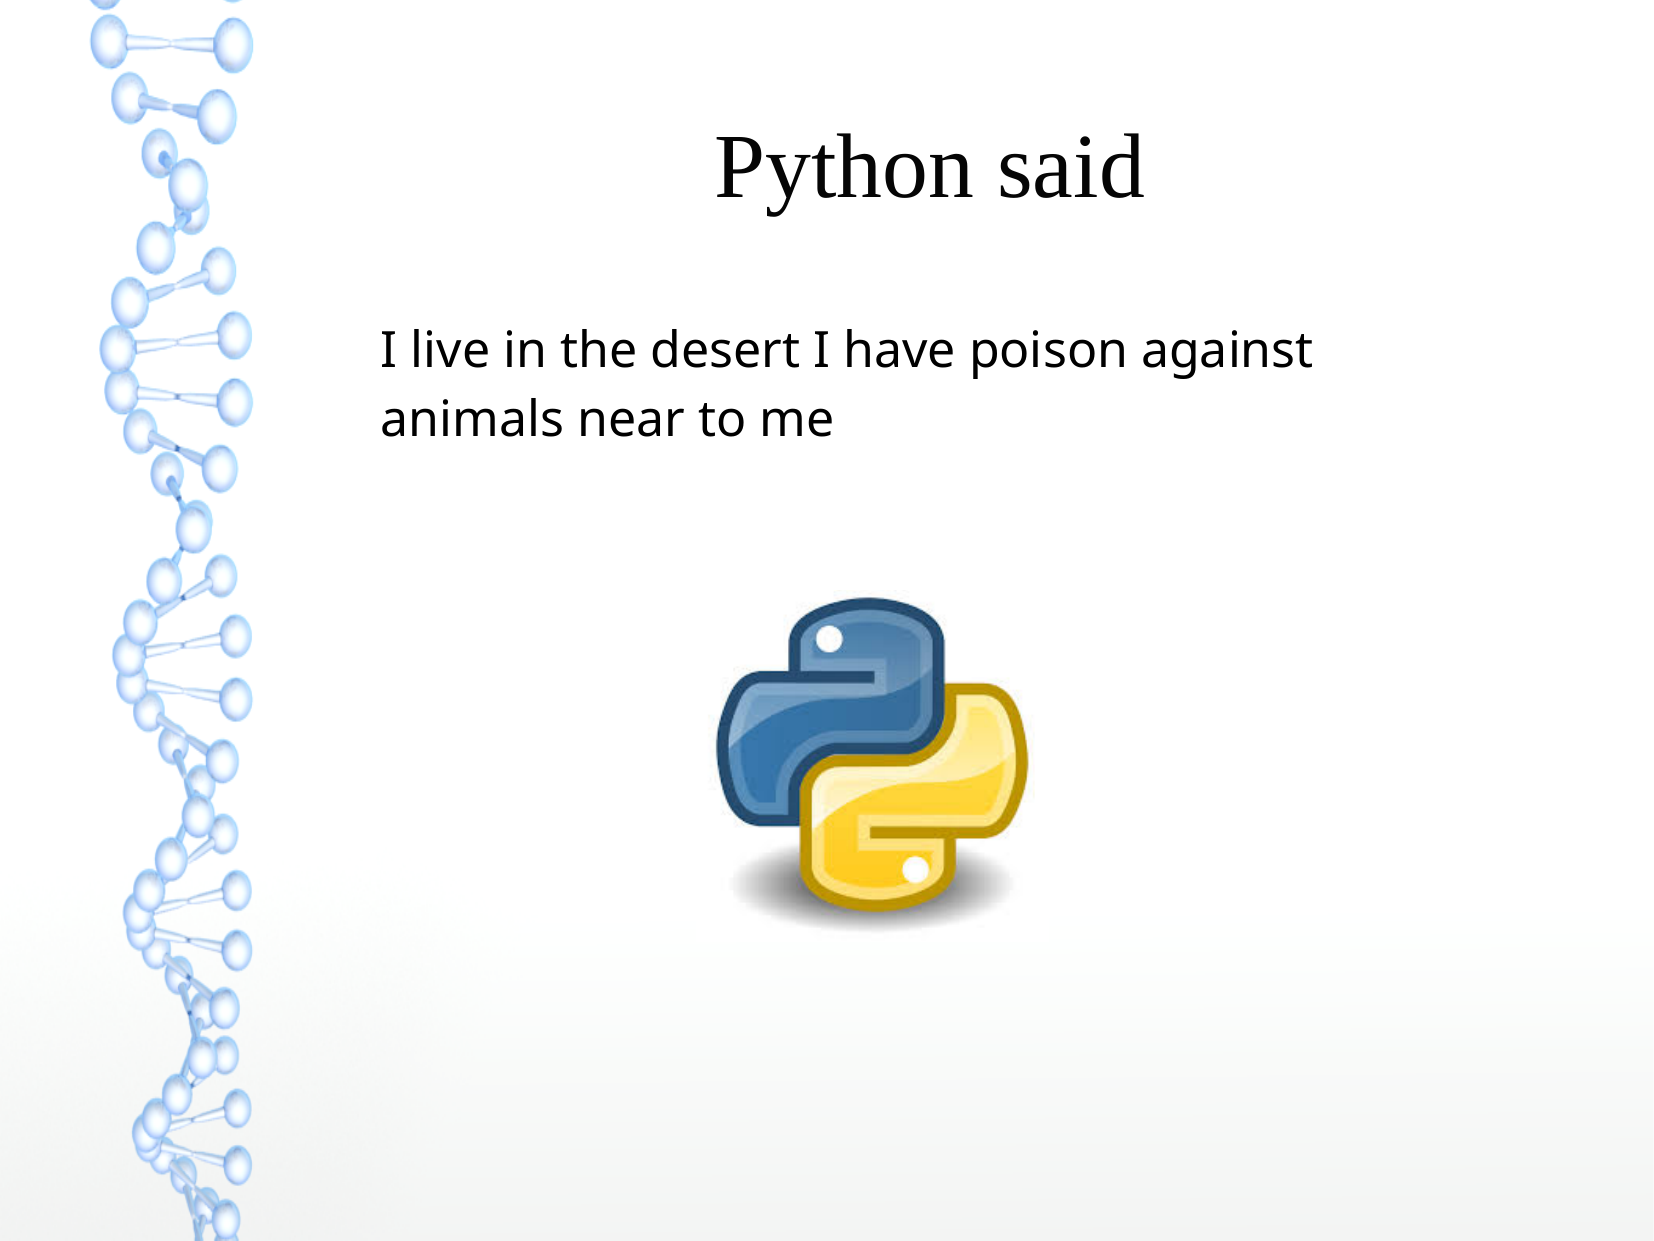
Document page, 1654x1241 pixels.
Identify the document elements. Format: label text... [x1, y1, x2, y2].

picture [0, 0, 1654, 1241]
text_box I live in the desert I have poison against animals near to me [366, 307, 1417, 439]
title Python said [265, 89, 1595, 243]
